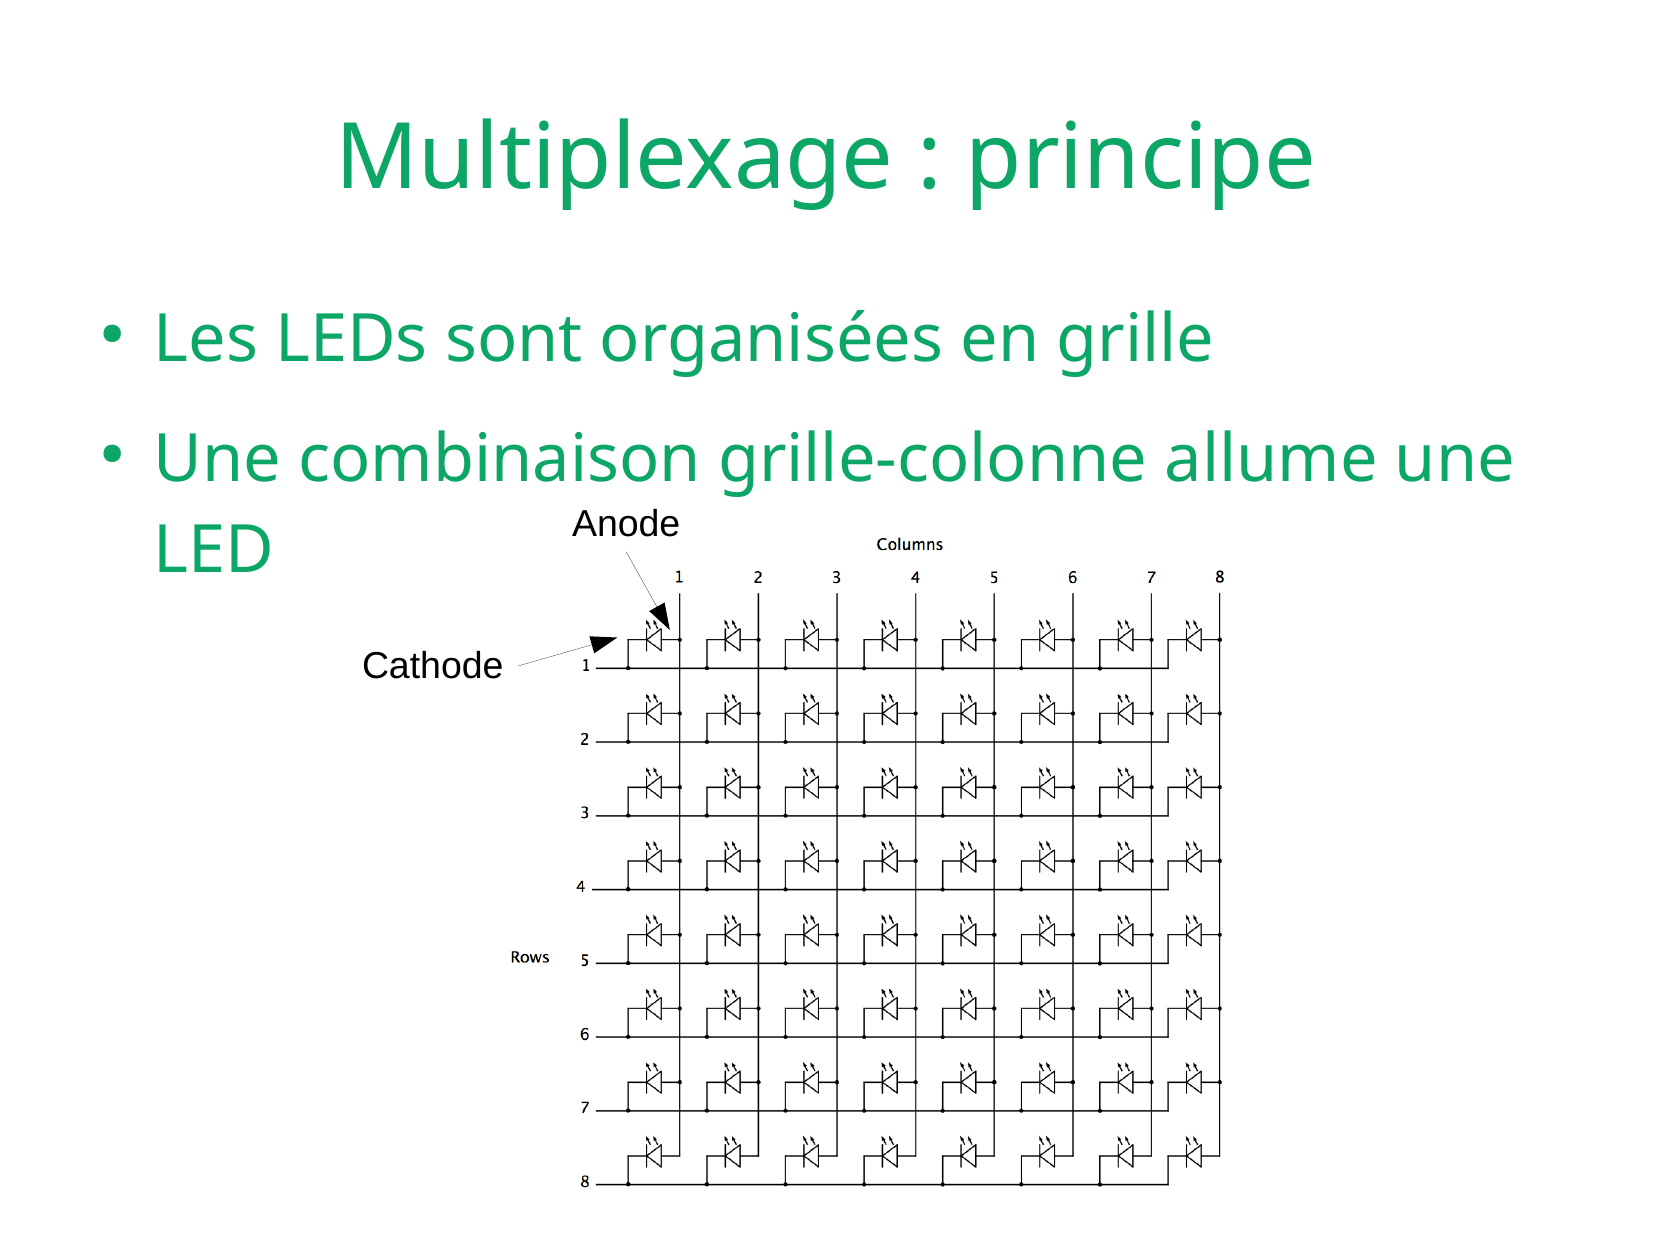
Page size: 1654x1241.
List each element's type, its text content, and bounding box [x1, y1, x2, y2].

picture [501, 531, 1233, 1201]
text_box Anode [557, 495, 696, 552]
text_box Cathode [347, 637, 519, 695]
list Les LEDs sont organisées en grille Une combinaison grille-colonne allume une LED [82, 290, 1571, 1010]
title Multiplexage : principe [82, 49, 1571, 257]
